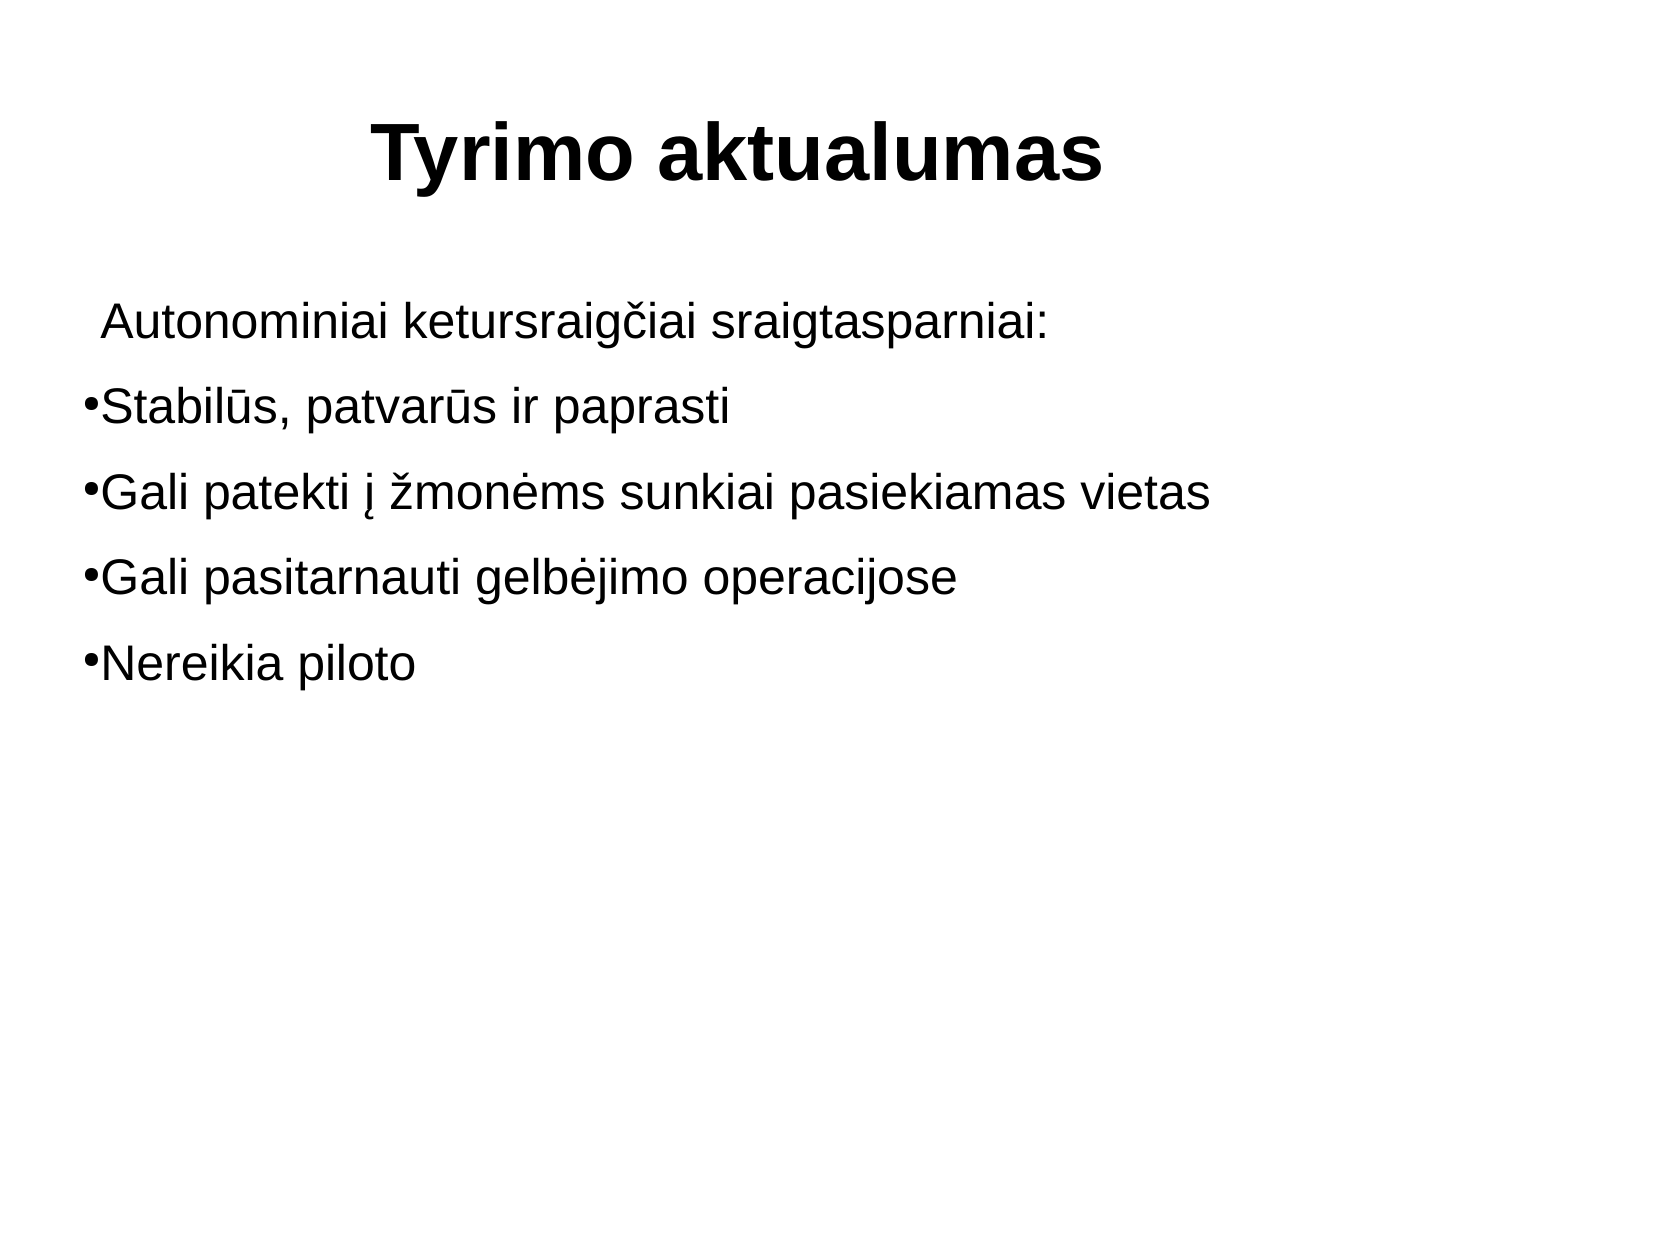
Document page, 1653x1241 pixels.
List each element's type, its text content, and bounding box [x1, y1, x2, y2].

title Tyrimo aktualumas [59, 49, 1417, 257]
list Autonominiai ketursraigčiai sraigtasparniai: Stabilūs, patvarūs ir paprasti Gali patekti į žmonėms sunkiai pasiekiamas vietas Gali pasitarnauti gelbėjimo operacijose Nereikia piloto [82, 290, 1417, 1010]
